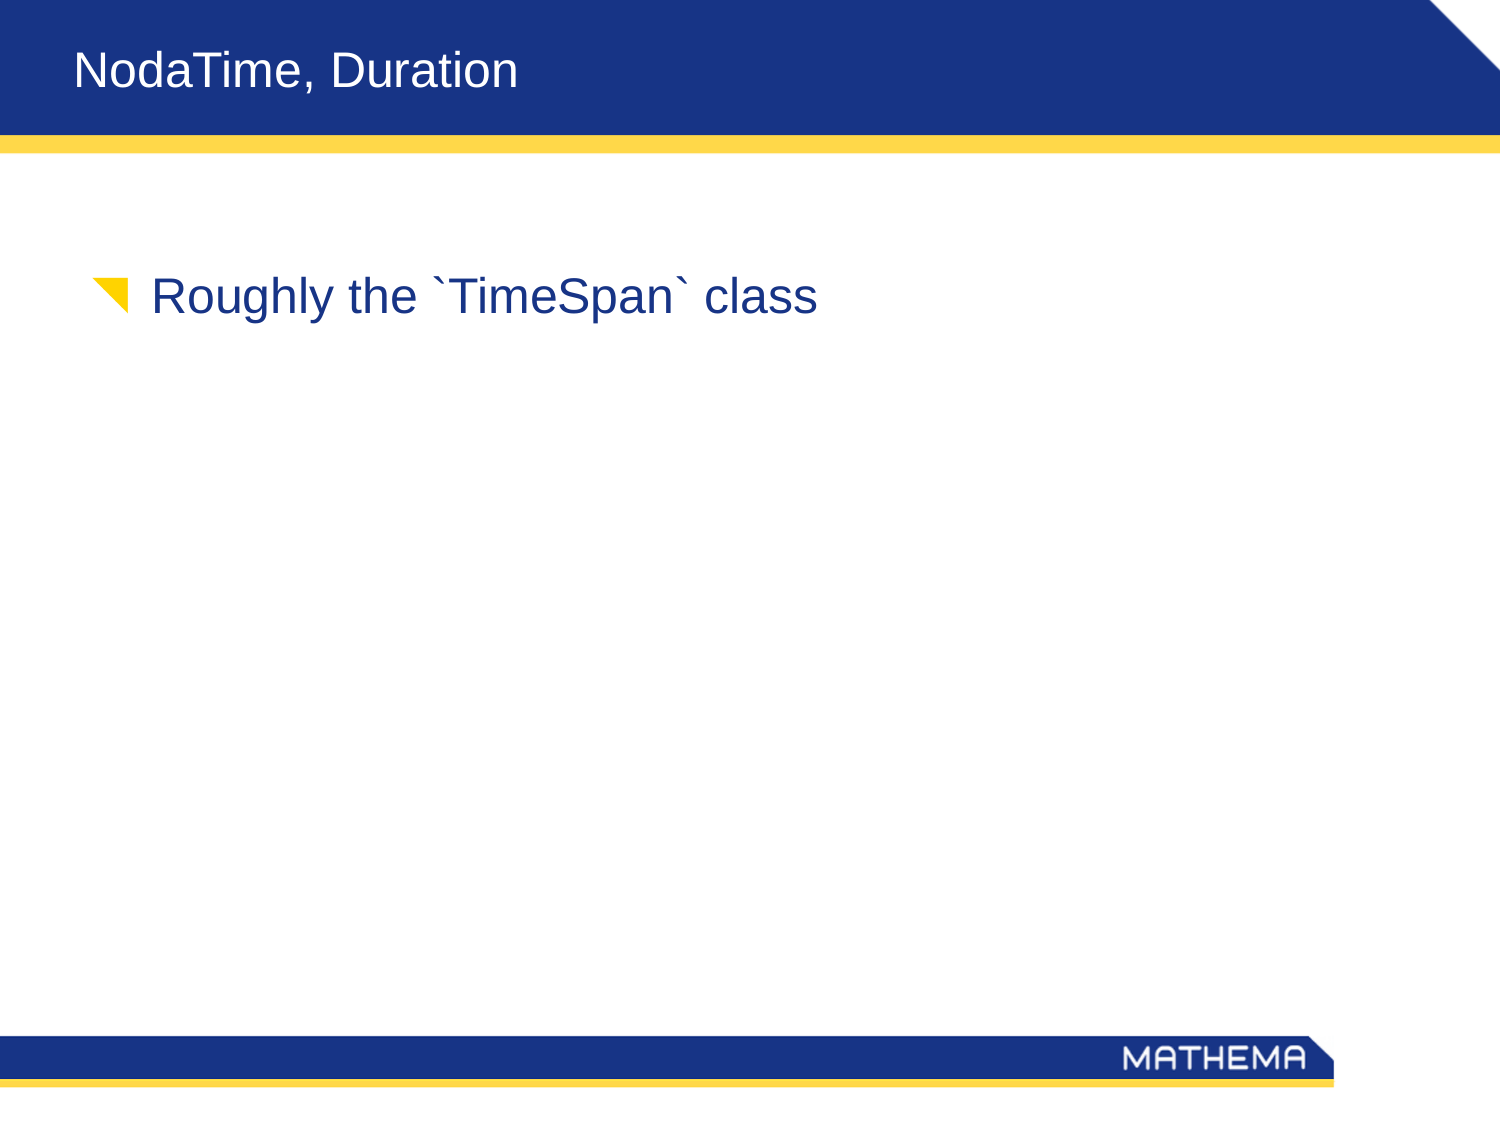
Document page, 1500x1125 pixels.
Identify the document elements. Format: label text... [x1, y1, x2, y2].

list Roughly the `TimeSpan` class [92, 267, 1386, 1033]
picture [0, 0, 1500, 1125]
title NodaTime, Duration [73, 40, 1276, 100]
